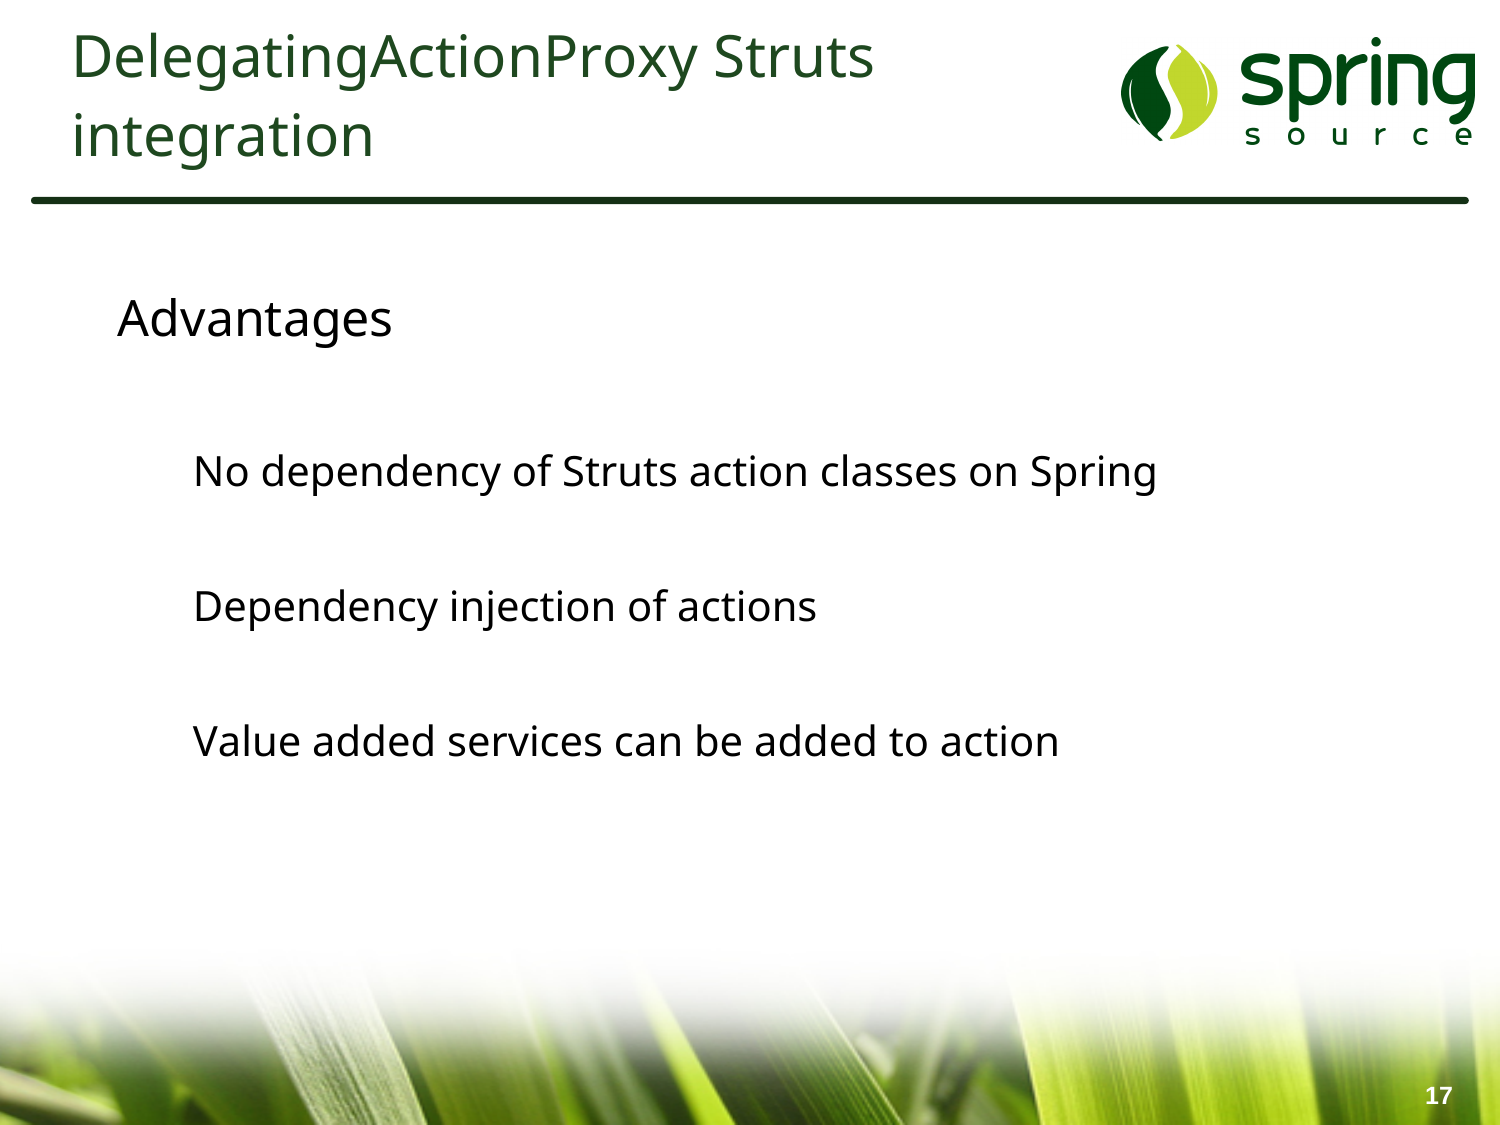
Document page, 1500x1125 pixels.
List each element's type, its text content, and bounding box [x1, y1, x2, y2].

picture [1121, 37, 1475, 145]
list Advantages No dependency of Struts action classes on Spring Dependency injection of actions Value added services can be added to action [103, 275, 1394, 938]
picture [0, 944, 1500, 1125]
title DelegatingActionProxy Struts integration [56, 13, 1089, 176]
